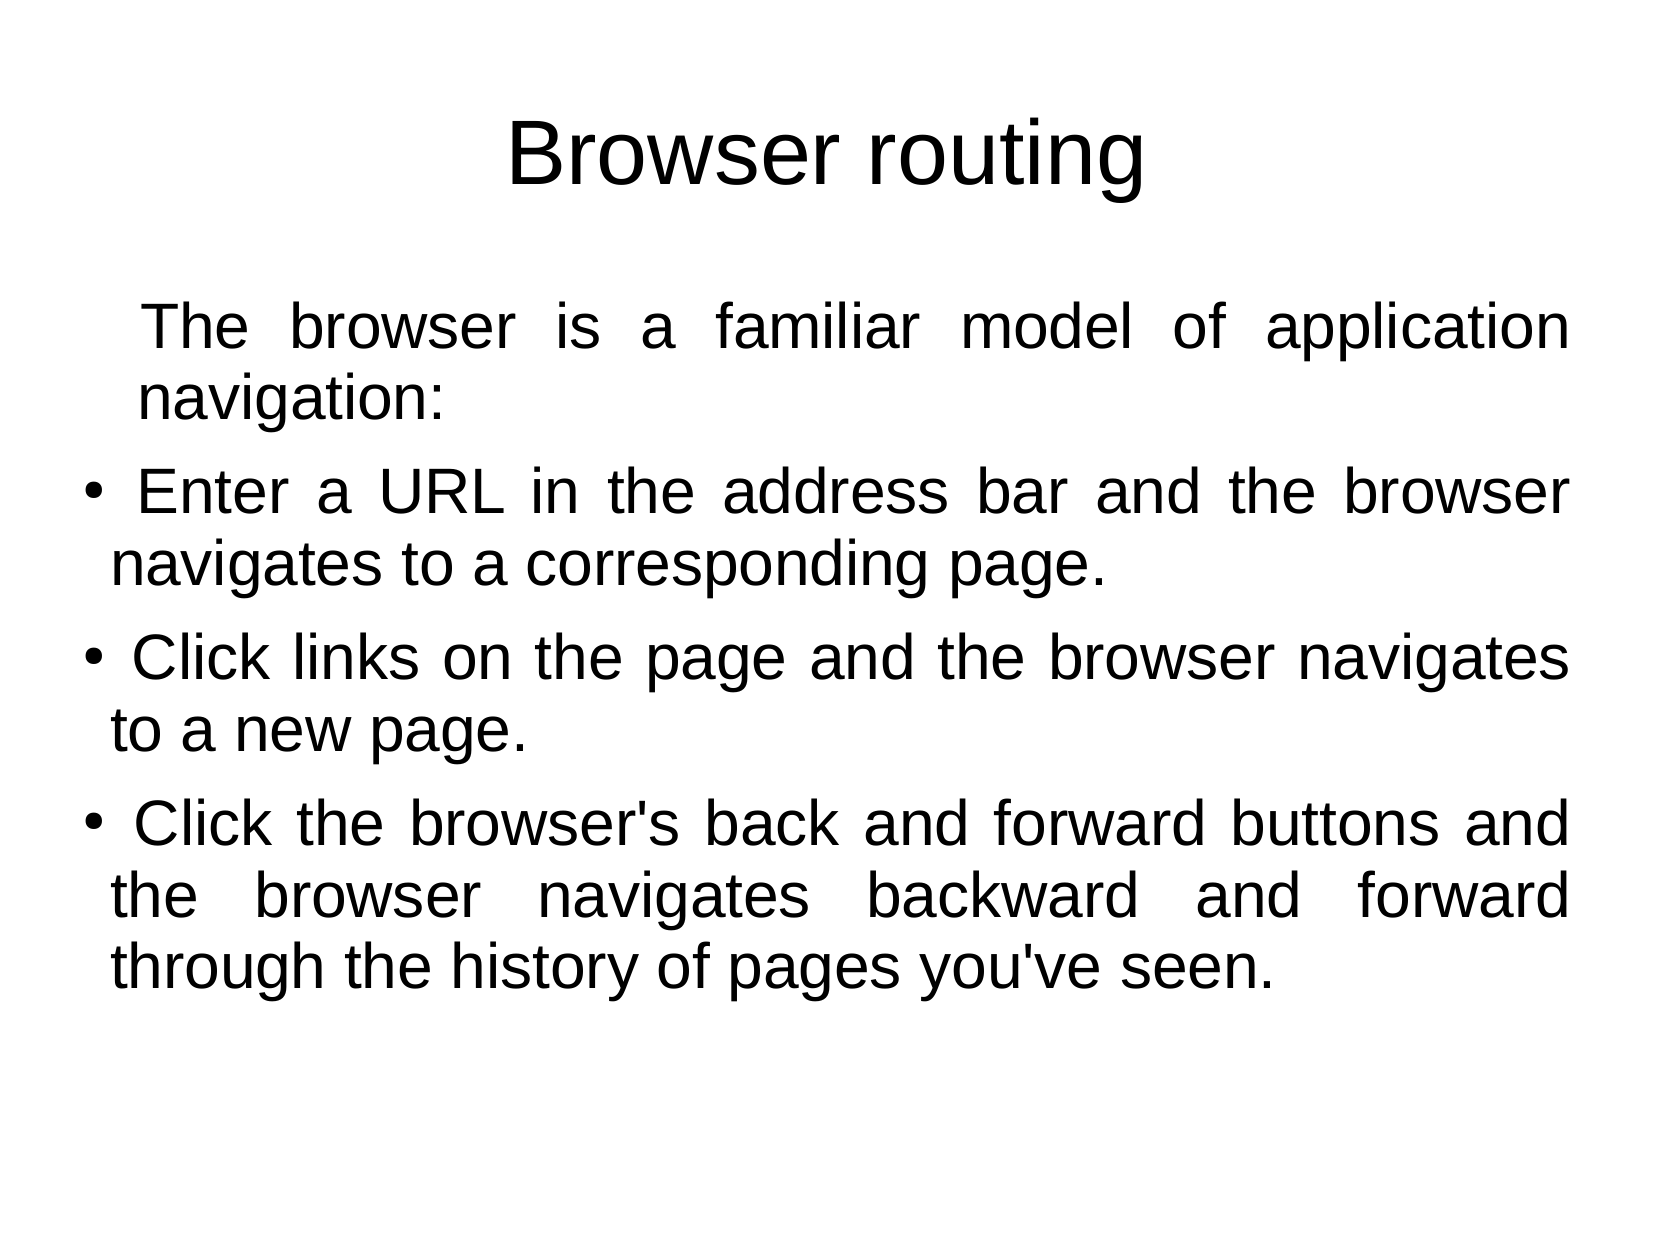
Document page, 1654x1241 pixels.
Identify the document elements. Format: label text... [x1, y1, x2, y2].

title Browser routing [82, 49, 1571, 257]
list The browser is a familiar model of application navigation: Enter a URL in the address bar and the browser navigates to a corresponding page. Click links on the page and the browser navigates to a new page. Click the browser's back and forward buttons and the browser navigates backward and forward through the history of pages you've seen. [82, 290, 1571, 1010]
